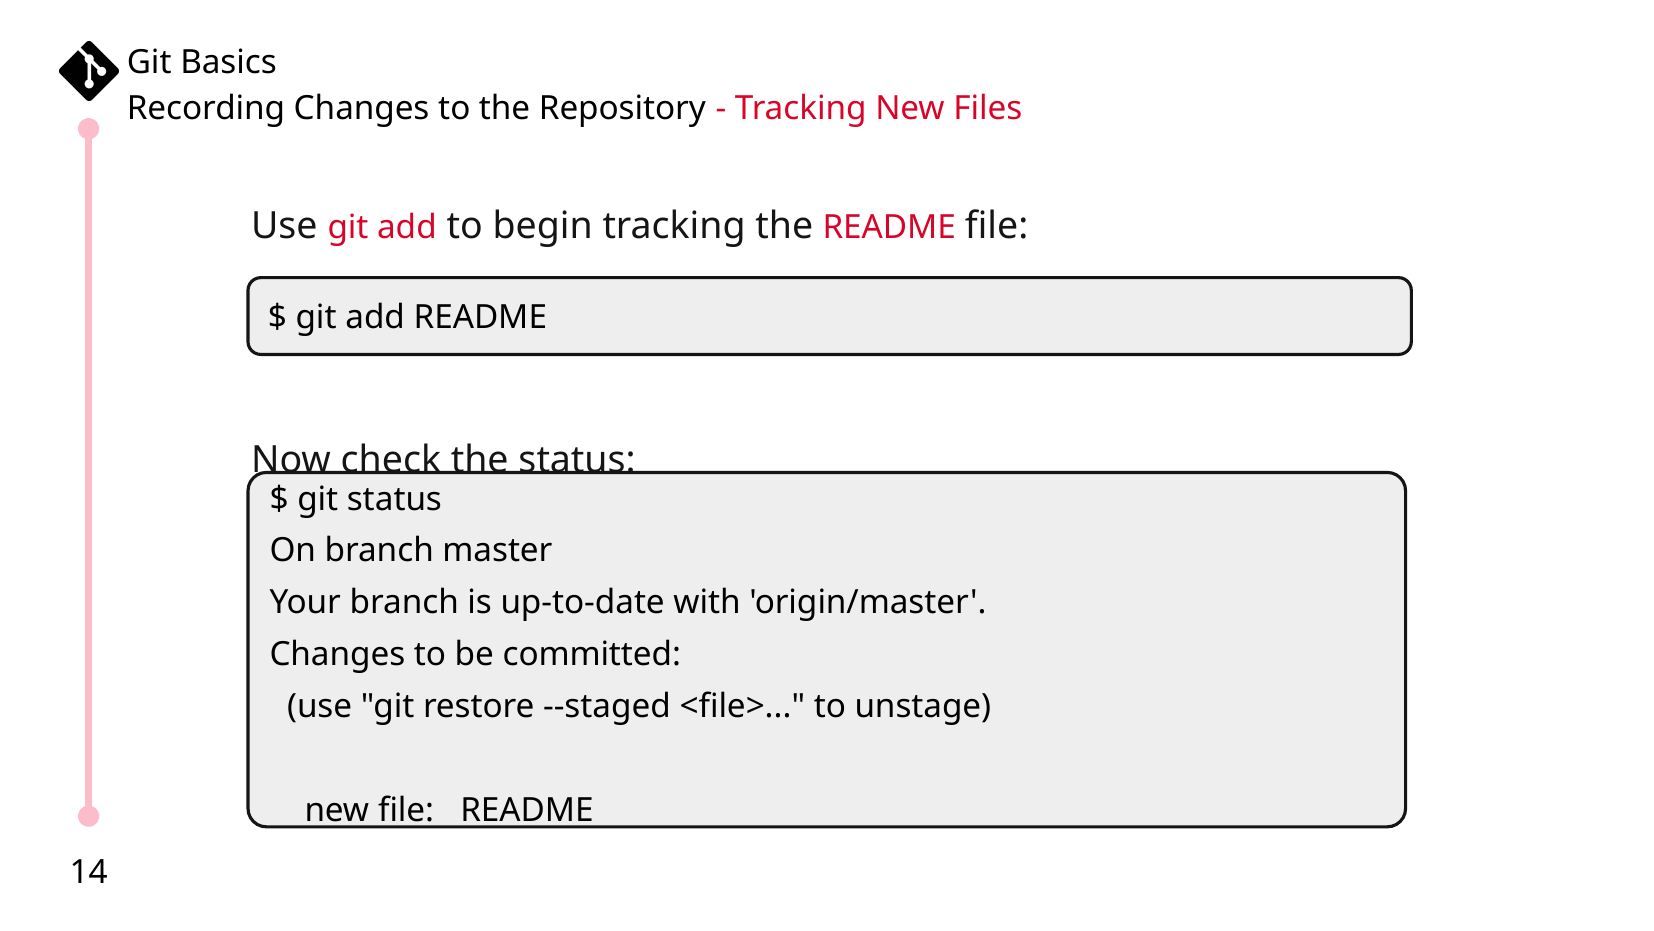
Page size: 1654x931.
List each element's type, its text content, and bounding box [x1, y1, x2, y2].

text_box 14 [47, 840, 130, 889]
text_box $ git add README [247, 277, 1412, 355]
picture [59, 41, 119, 101]
text_box Git Basics Recording Changes to the Repository - Tracking New Files [112, 31, 1506, 113]
text_box $ git status On branch master Your branch is up-to-date with 'origin/master'. Changes to be committed: (use "git restore --staged <file>..." to unstage) new file: README [248, 472, 1406, 827]
text_box Use git add to begin tracking the README file: Now check the status: [236, 183, 1418, 656]
